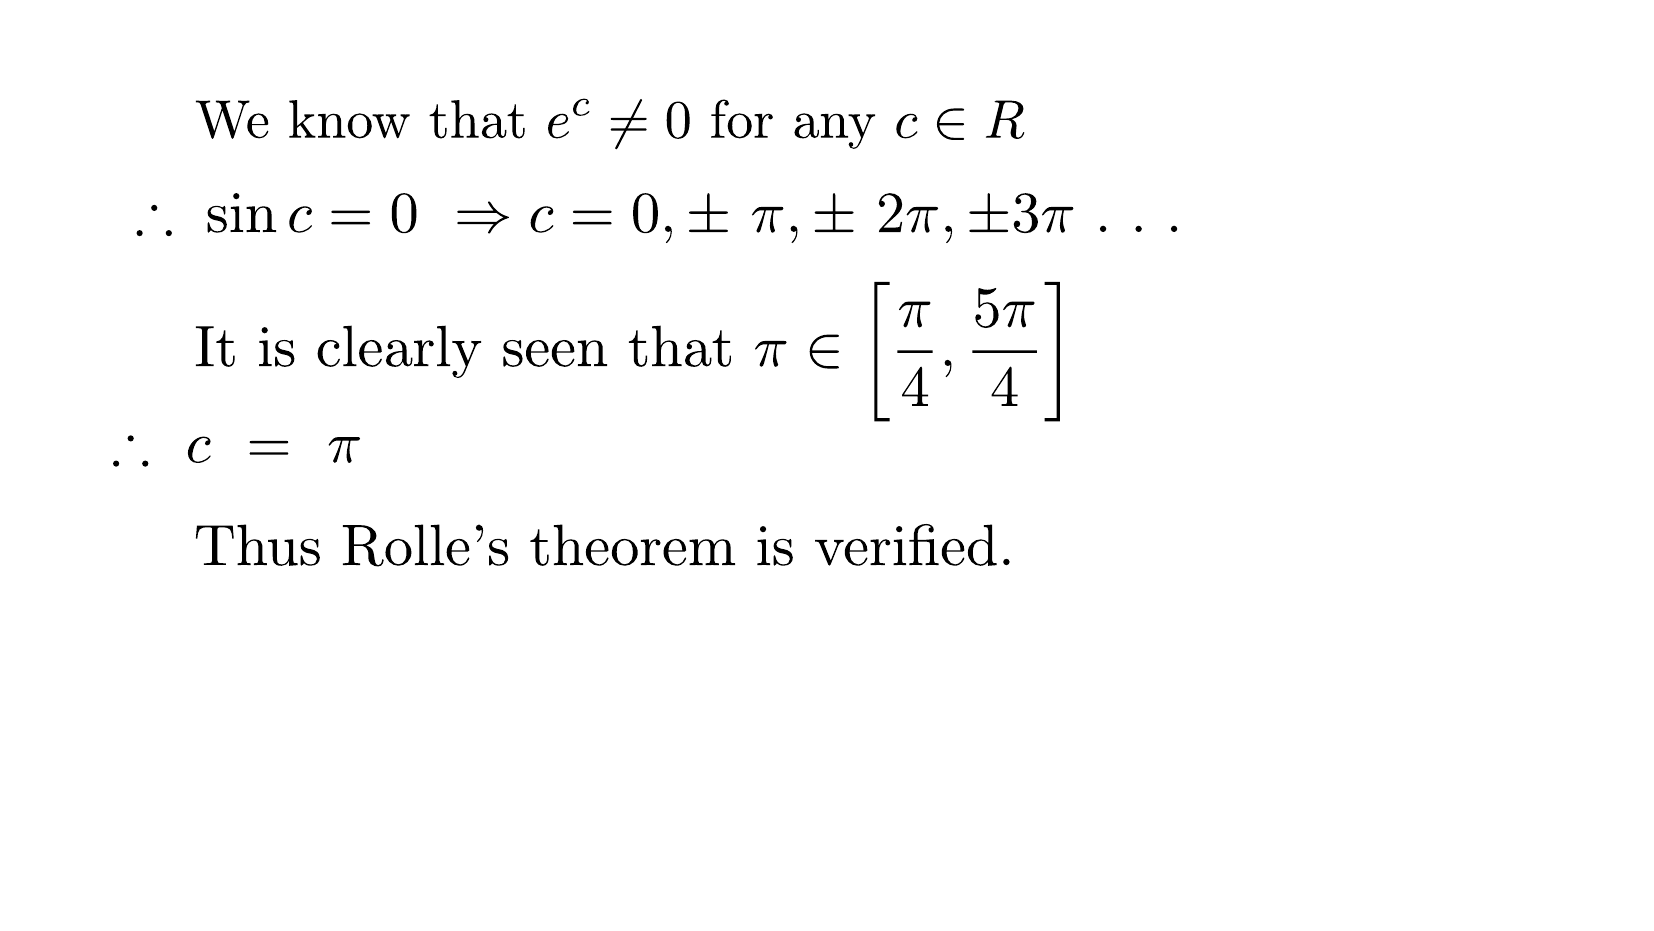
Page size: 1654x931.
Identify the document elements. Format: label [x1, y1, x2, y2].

text_box [195, 98, 1025, 150]
text_box [136, 204, 172, 237]
text_box [195, 281, 1060, 422]
title [47, 37, 1607, 898]
text_box [207, 193, 1178, 244]
text_box [195, 523, 1010, 567]
text_box [113, 435, 361, 467]
